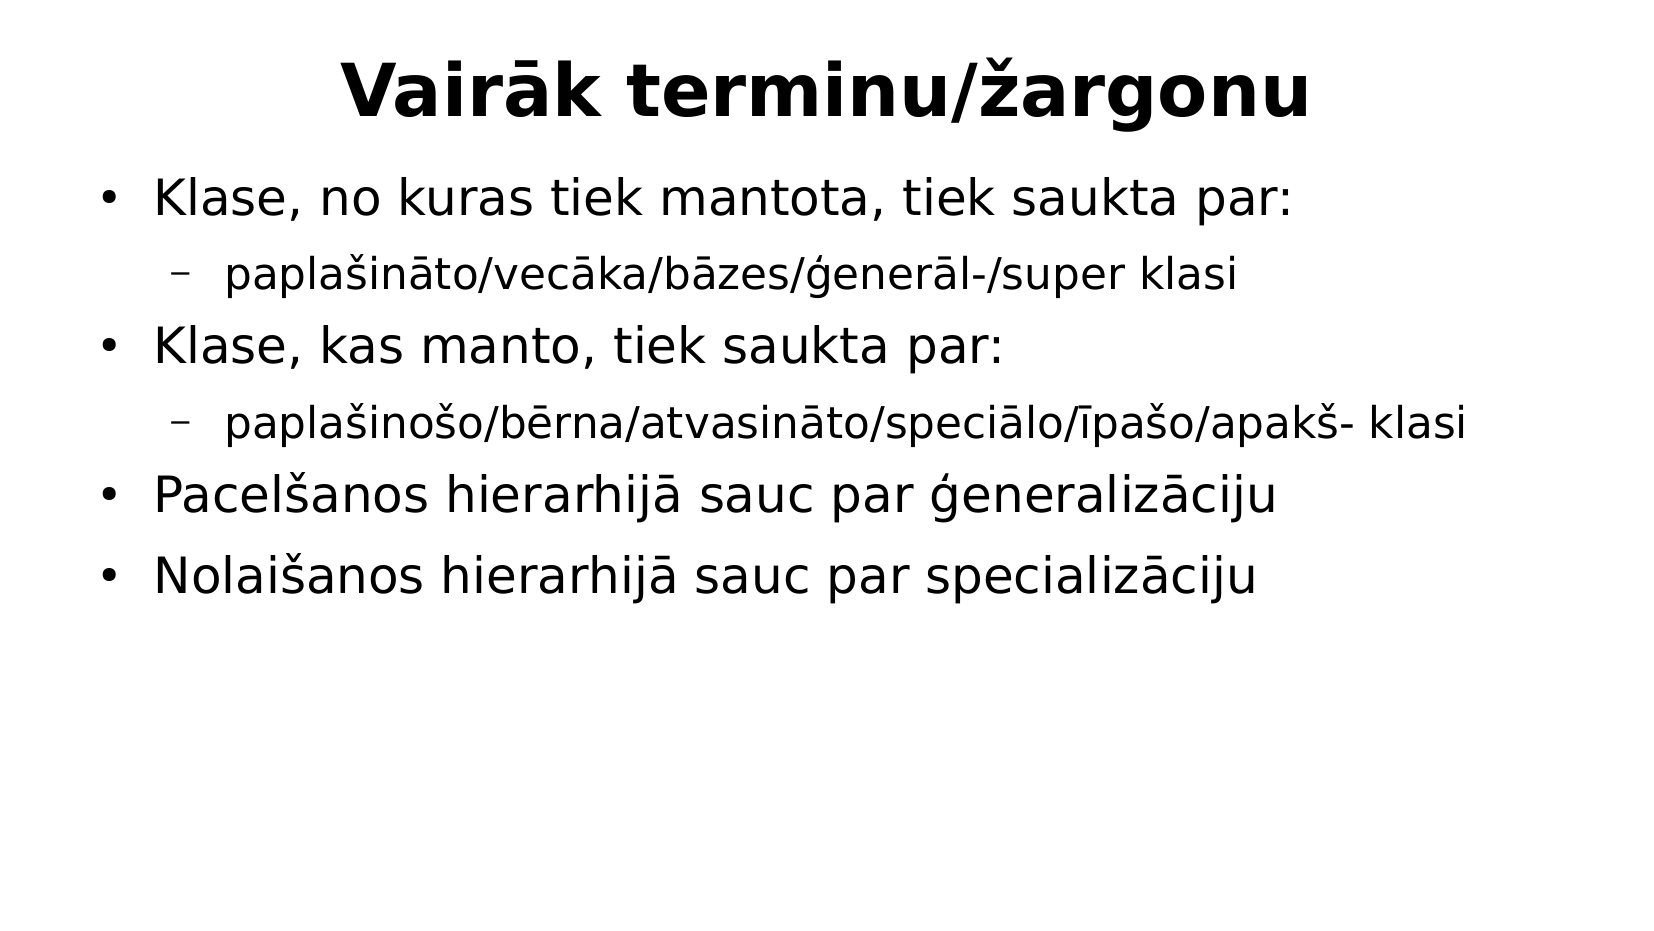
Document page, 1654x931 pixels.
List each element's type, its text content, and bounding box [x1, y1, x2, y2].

title Vairāk terminu/žargonu [82, 37, 1571, 147]
list Klase, no kuras tiek mantota, tiek saukta par: paplašināto/vecāka/bāzes/ģenerāl-/super klasi Klase, kas manto, tiek saukta par: paplašinošo/bērna/atvasināto/speciālo/īpašo/apakš- klasi Pacelšanos hierarhijā sauc par ģeneralizāciju Nolaišanos hierarhijā sauc par specializāciju [82, 168, 1538, 889]
